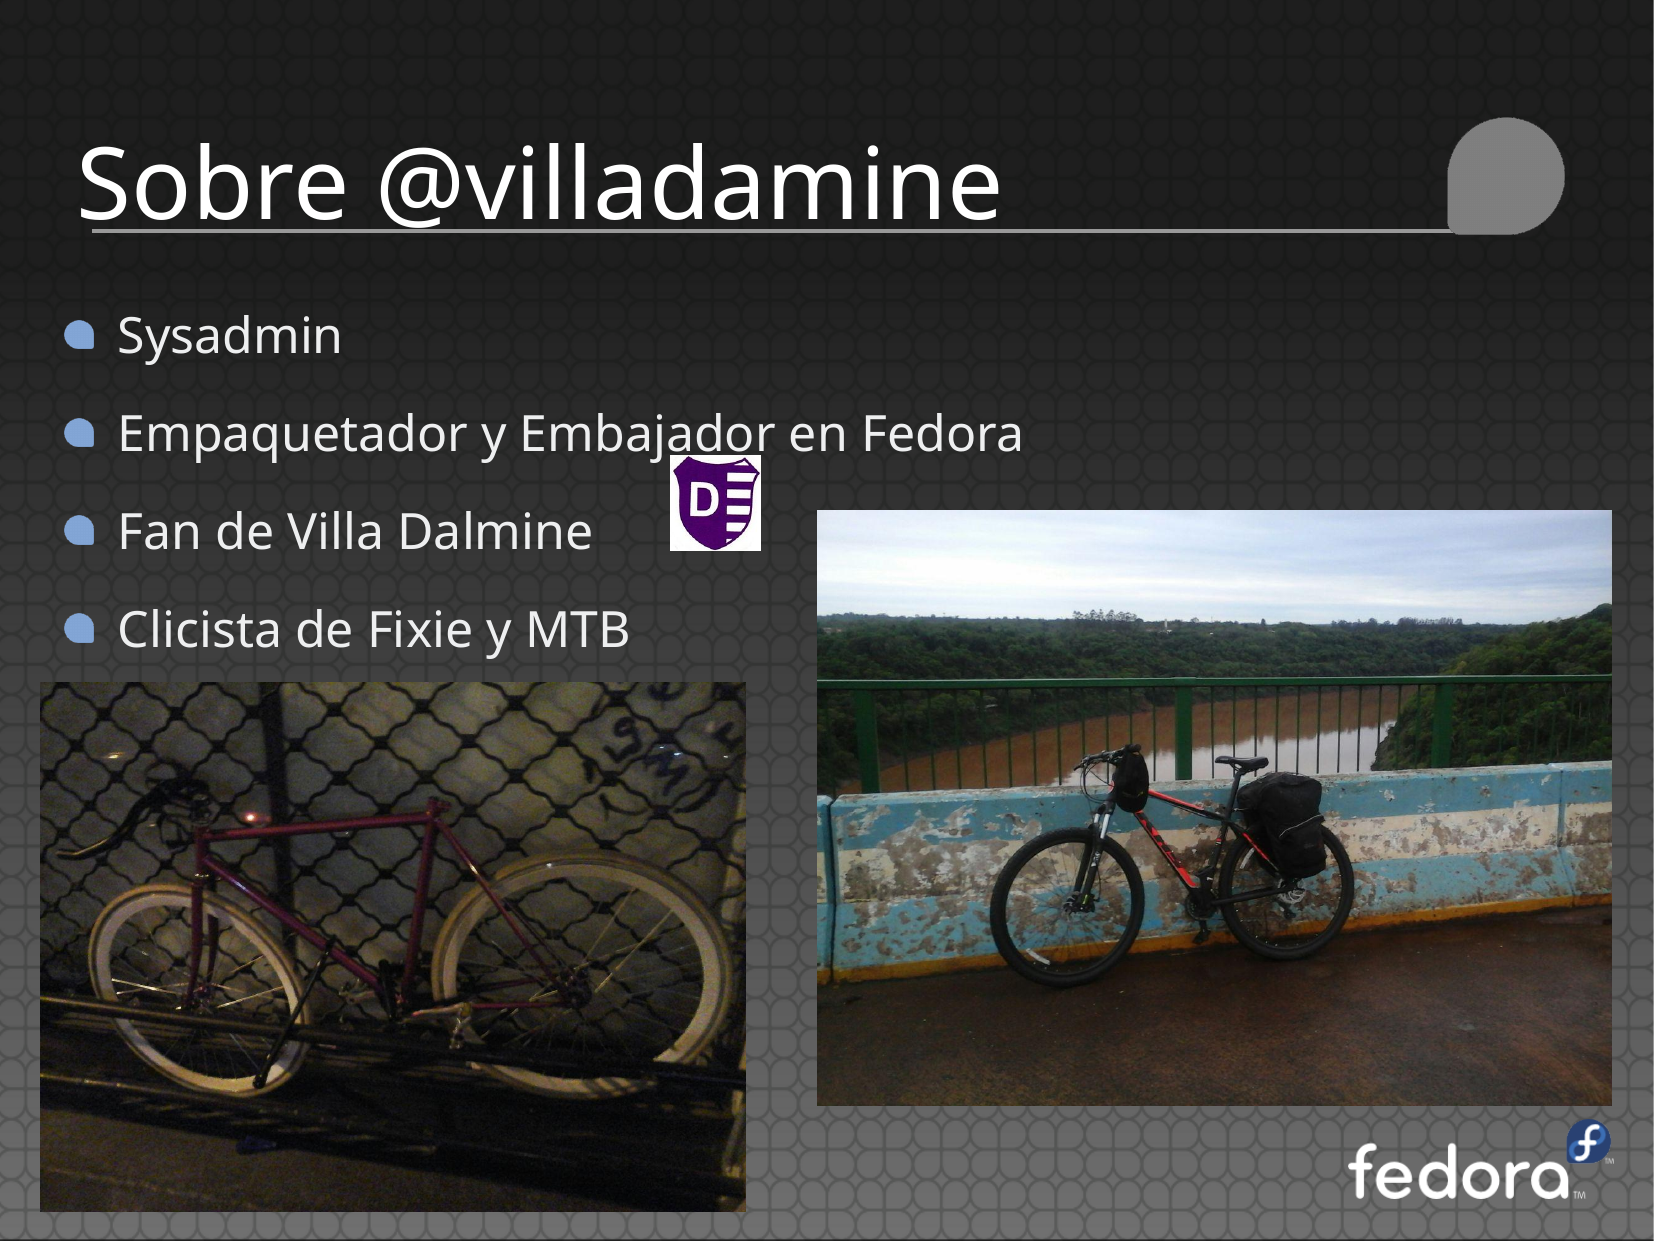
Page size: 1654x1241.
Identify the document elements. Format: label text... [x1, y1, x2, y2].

list Sysadmin Empaquetador y Embajador en Fedora Fan de Villa Dalmine Clicista de Fixie y MTB [46, 300, 1536, 1105]
title Sobre @villadamine [76, 112, 1566, 249]
picture [0, 0, 1654, 1241]
